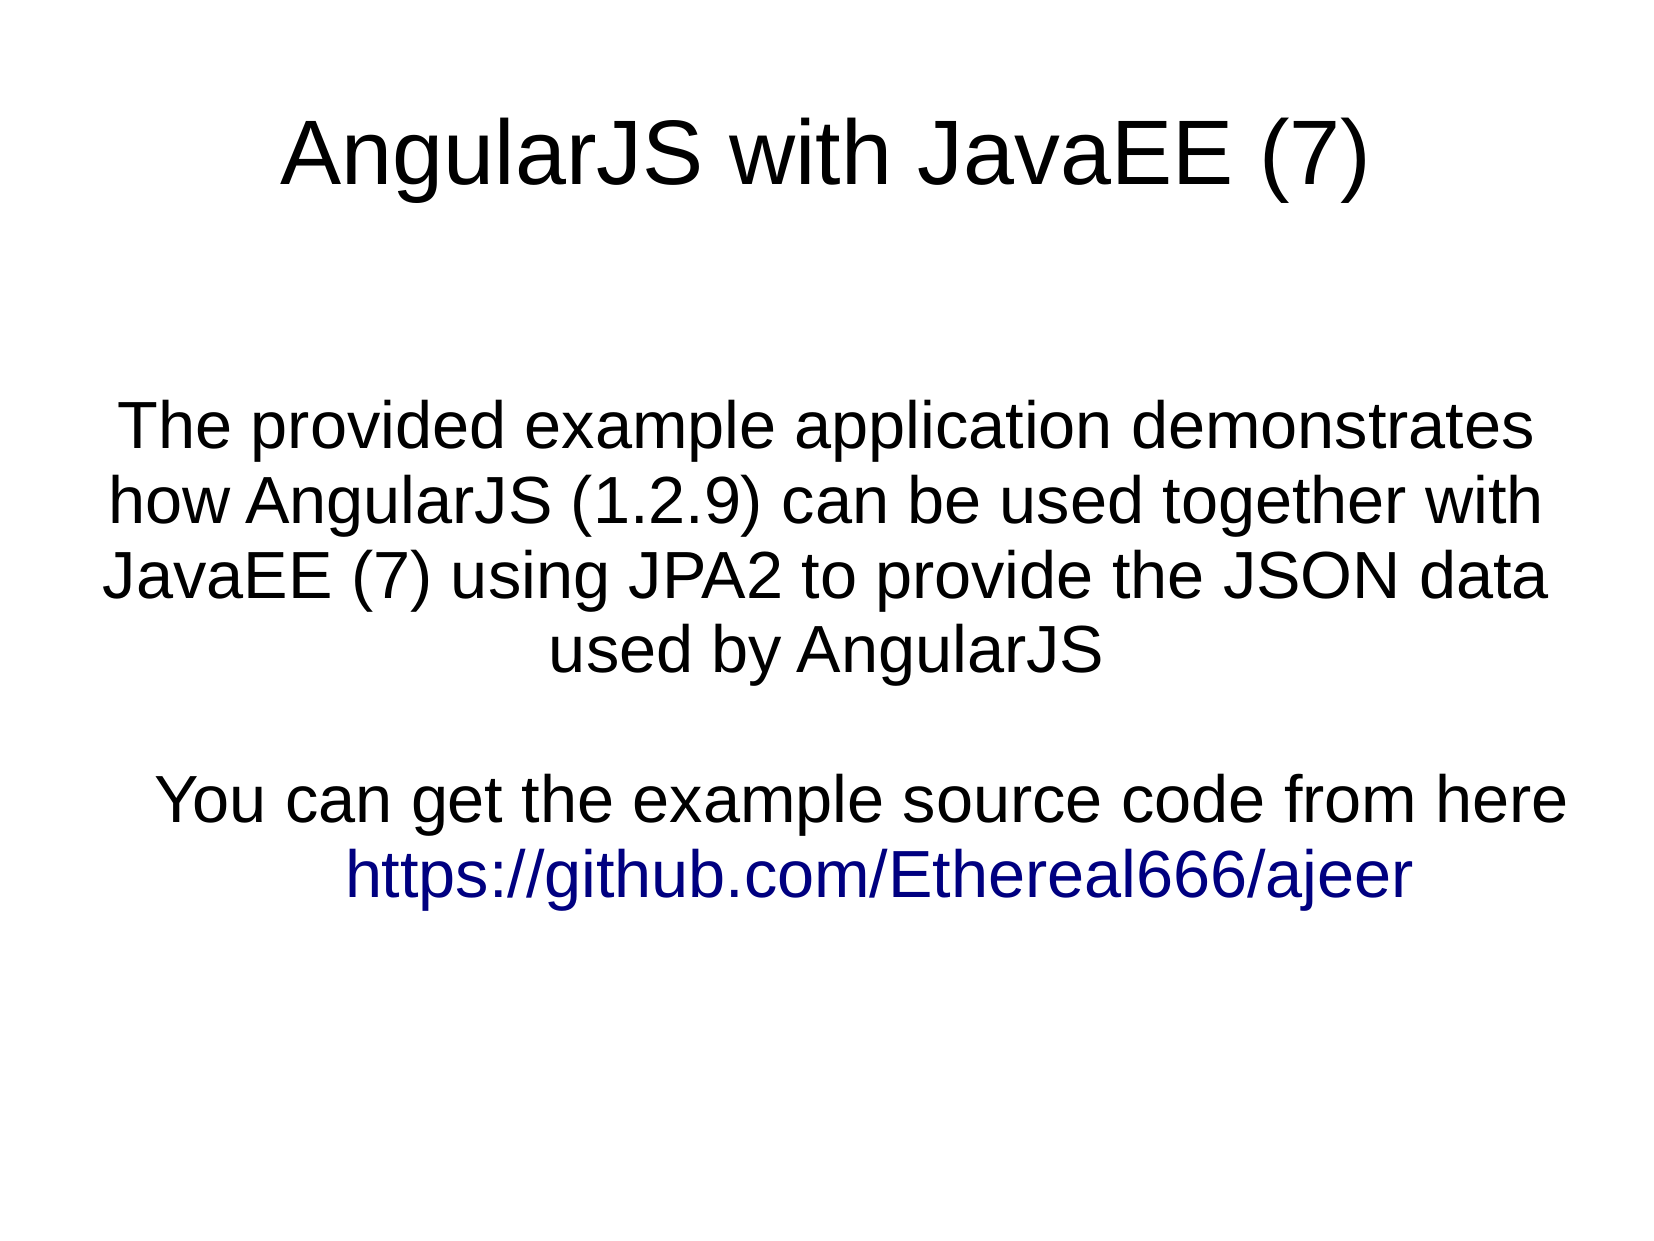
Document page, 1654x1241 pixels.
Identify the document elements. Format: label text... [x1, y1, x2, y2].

title AngularJS with JavaEE (7) [82, 49, 1571, 257]
subtitle The provided example application demonstrates how AngularJS (1.2.9) can be used together with JavaEE (7) using JPA2 to provide the JSON data used by AngularJS You can get the example source code from here https://github.com/Ethereal666/ajeer [82, 290, 1571, 1010]
